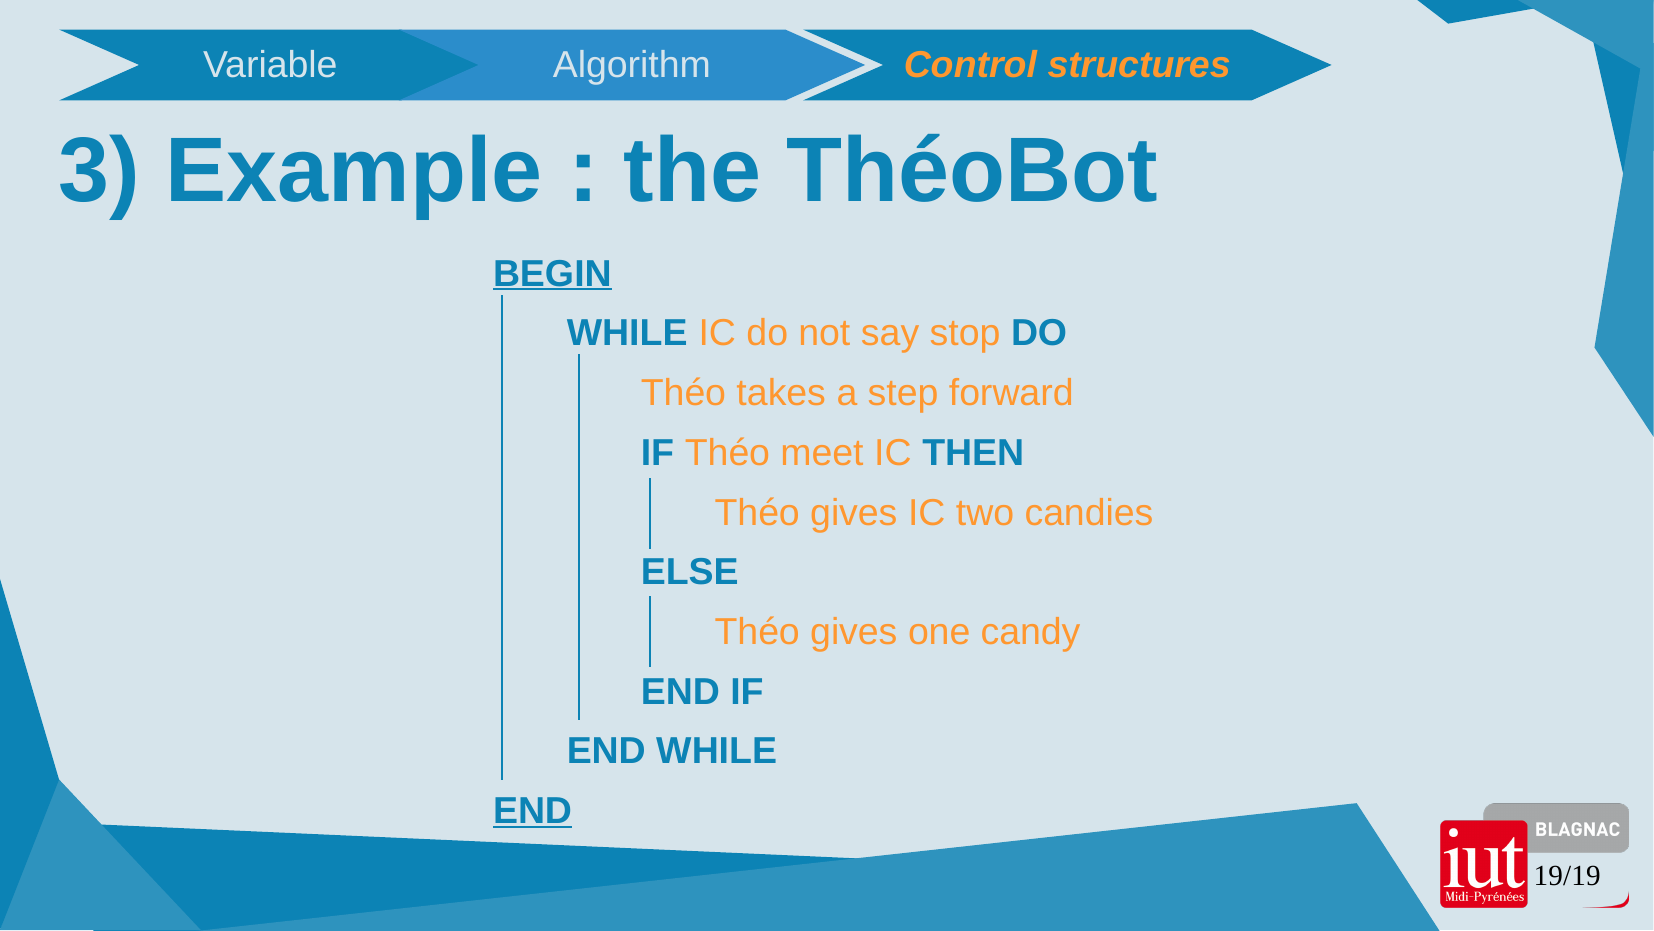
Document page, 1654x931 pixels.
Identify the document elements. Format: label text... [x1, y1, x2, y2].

text_box Variable [59, 29, 476, 101]
picture [1440, 803, 1629, 908]
text_box BEGIN WHILE IC do not say stop DO Théo takes a step forward IF Théo meet IC THEN Théo gives IC two candies ELSE Théo gives one candy END IF END WHILE END [478, 244, 1176, 839]
text_box Control structures [803, 29, 1332, 101]
title 3) Example : the ThéoBot [59, 118, 1548, 221]
text_box Algorithm [398, 29, 866, 101]
